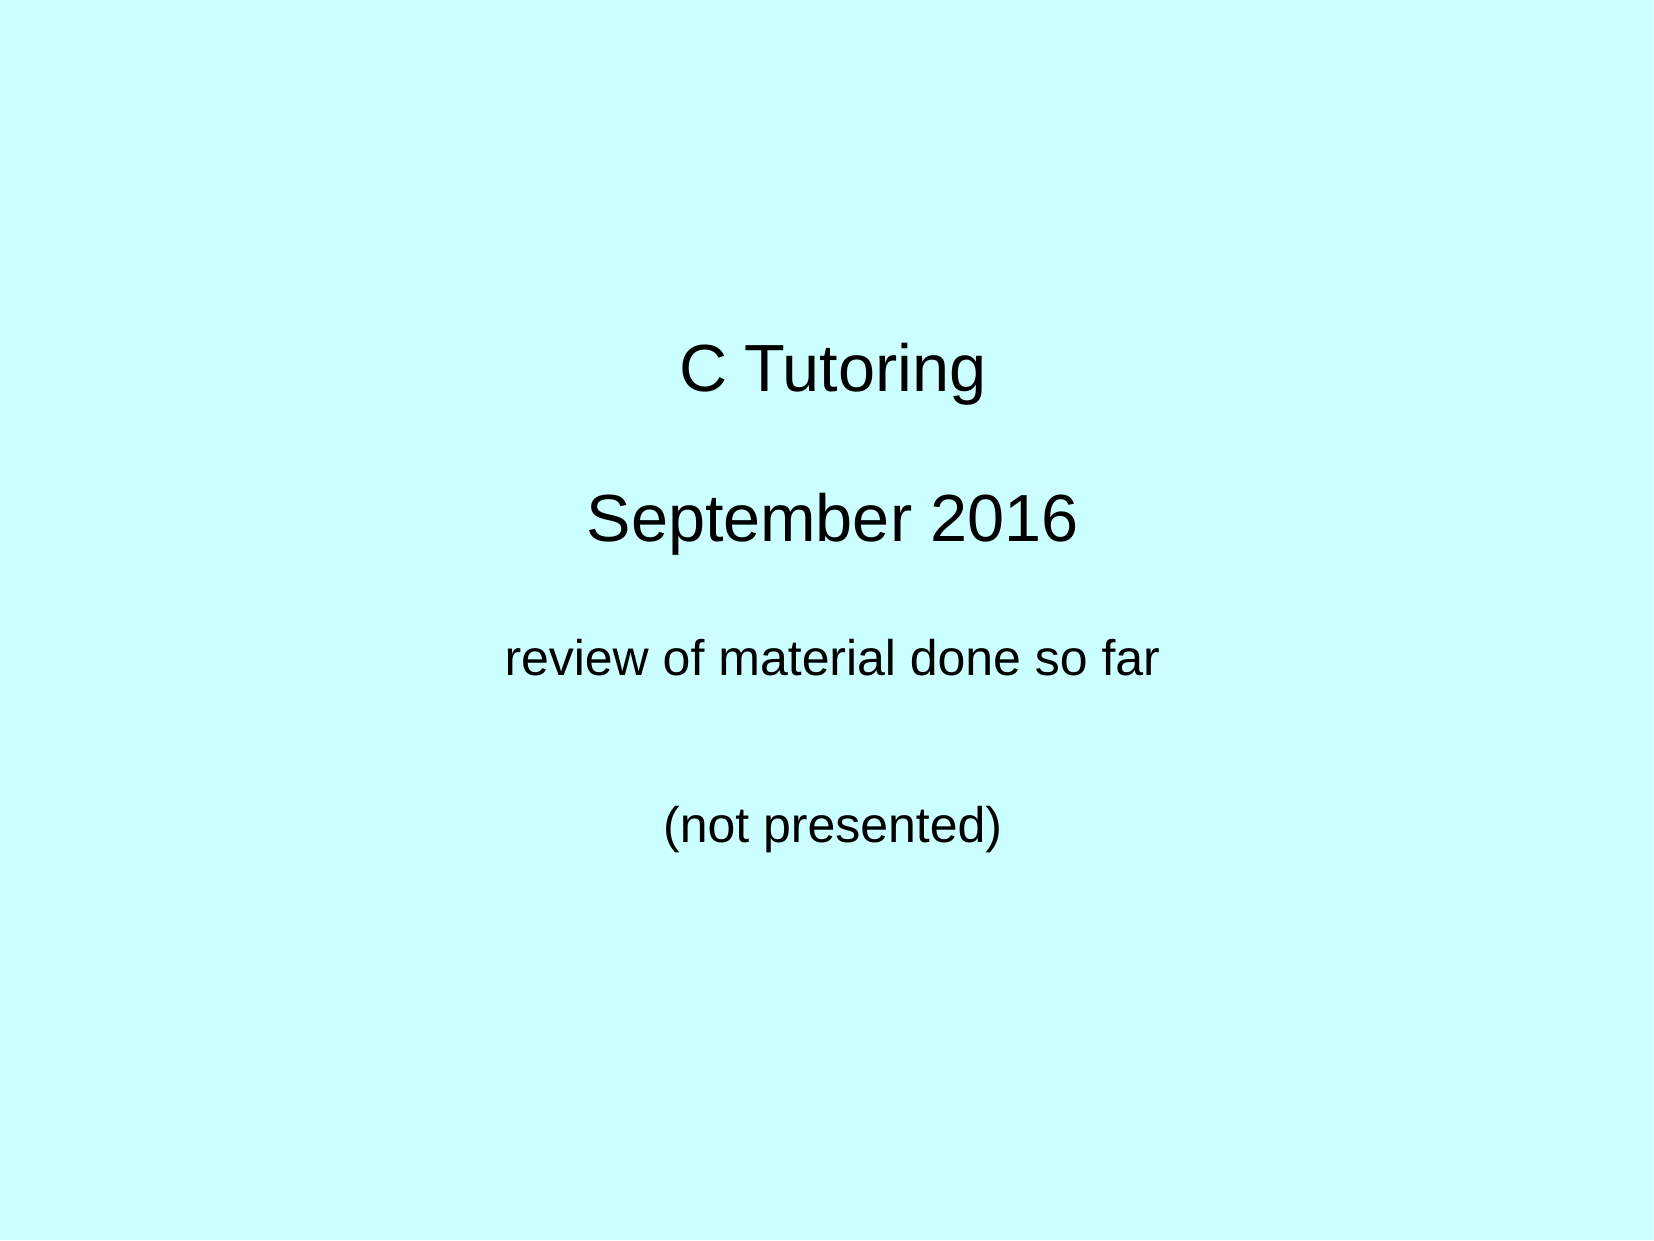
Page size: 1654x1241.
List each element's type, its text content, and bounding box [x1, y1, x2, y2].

subtitle C Tutoring September 2016 review of material done so far (not presented) [82, 82, 1583, 1158]
